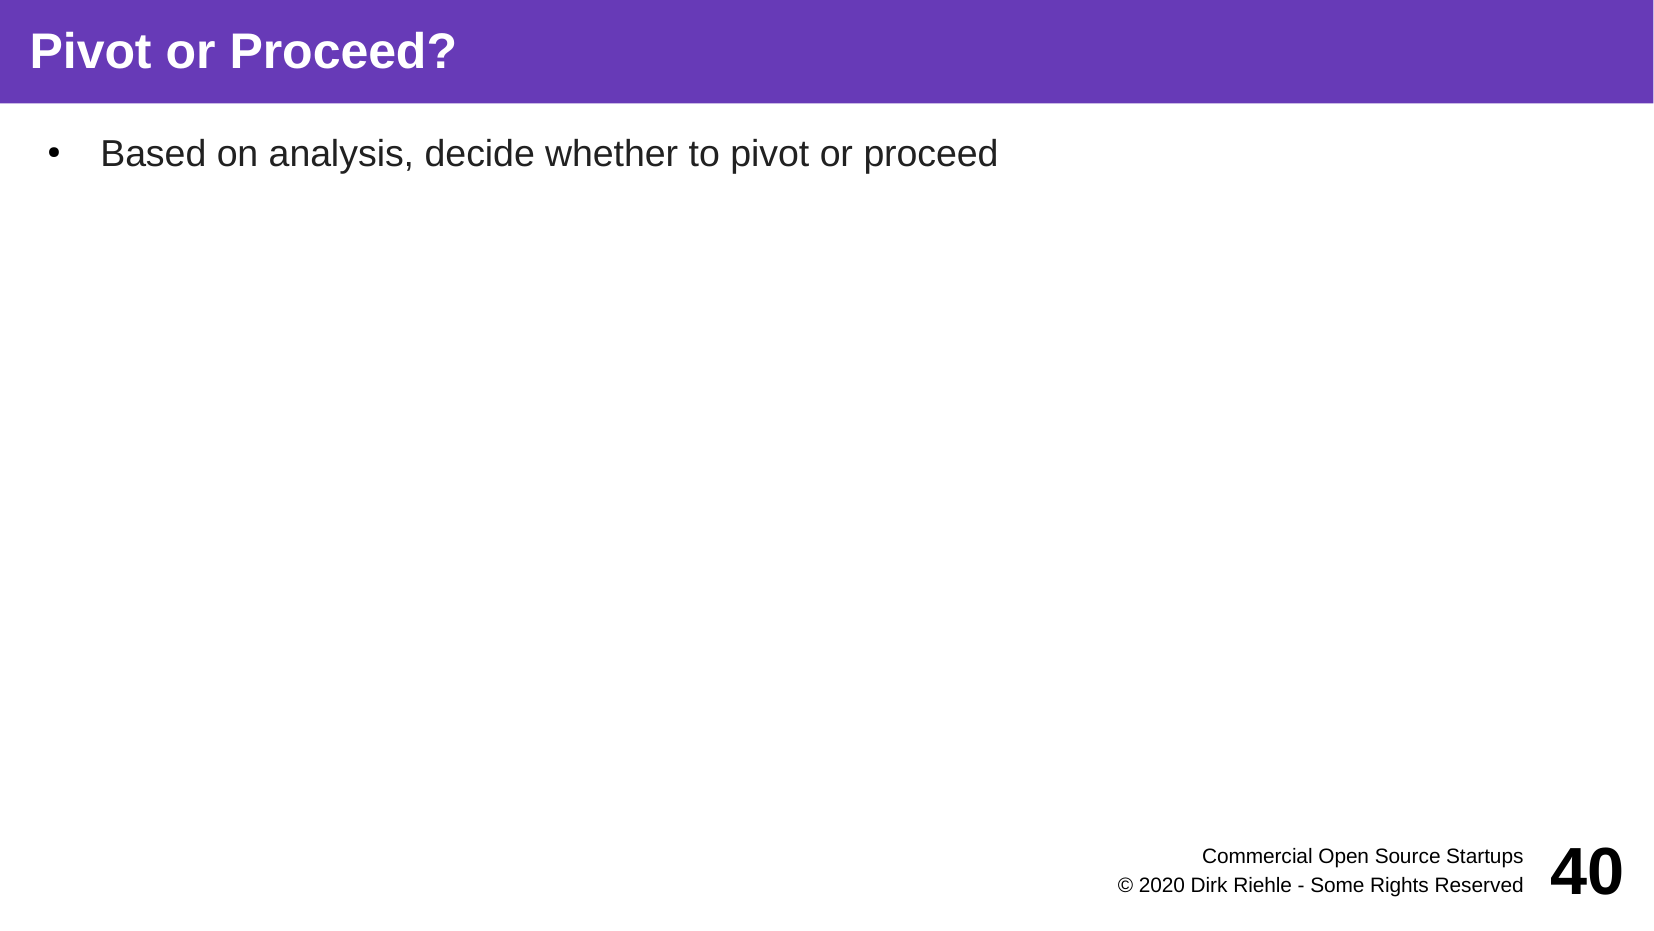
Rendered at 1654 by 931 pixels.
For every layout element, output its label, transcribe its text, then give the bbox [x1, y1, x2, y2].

title Pivot or Proceed? [0, 0, 1654, 104]
list Based on analysis, decide whether to pivot or proceed [29, 132, 1625, 813]
